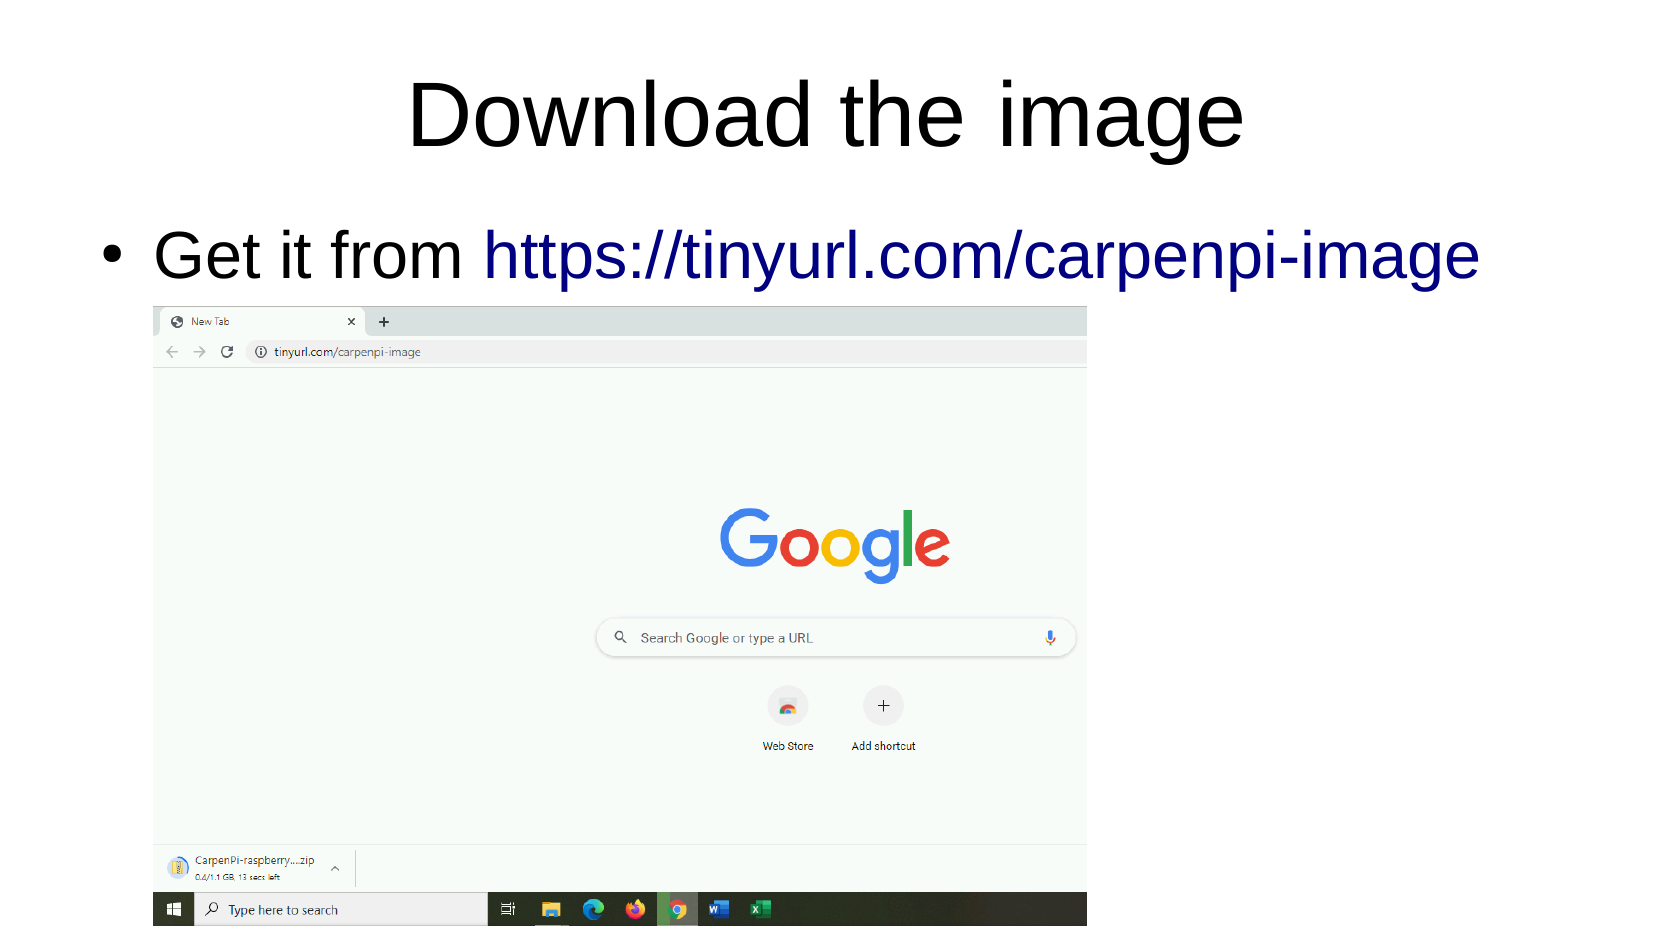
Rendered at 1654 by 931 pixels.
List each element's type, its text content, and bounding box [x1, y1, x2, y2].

list Get it from https://tinyurl.com/carpenpi-image [82, 217, 1571, 758]
title Download the image [82, 37, 1571, 193]
picture [153, 306, 1087, 926]
